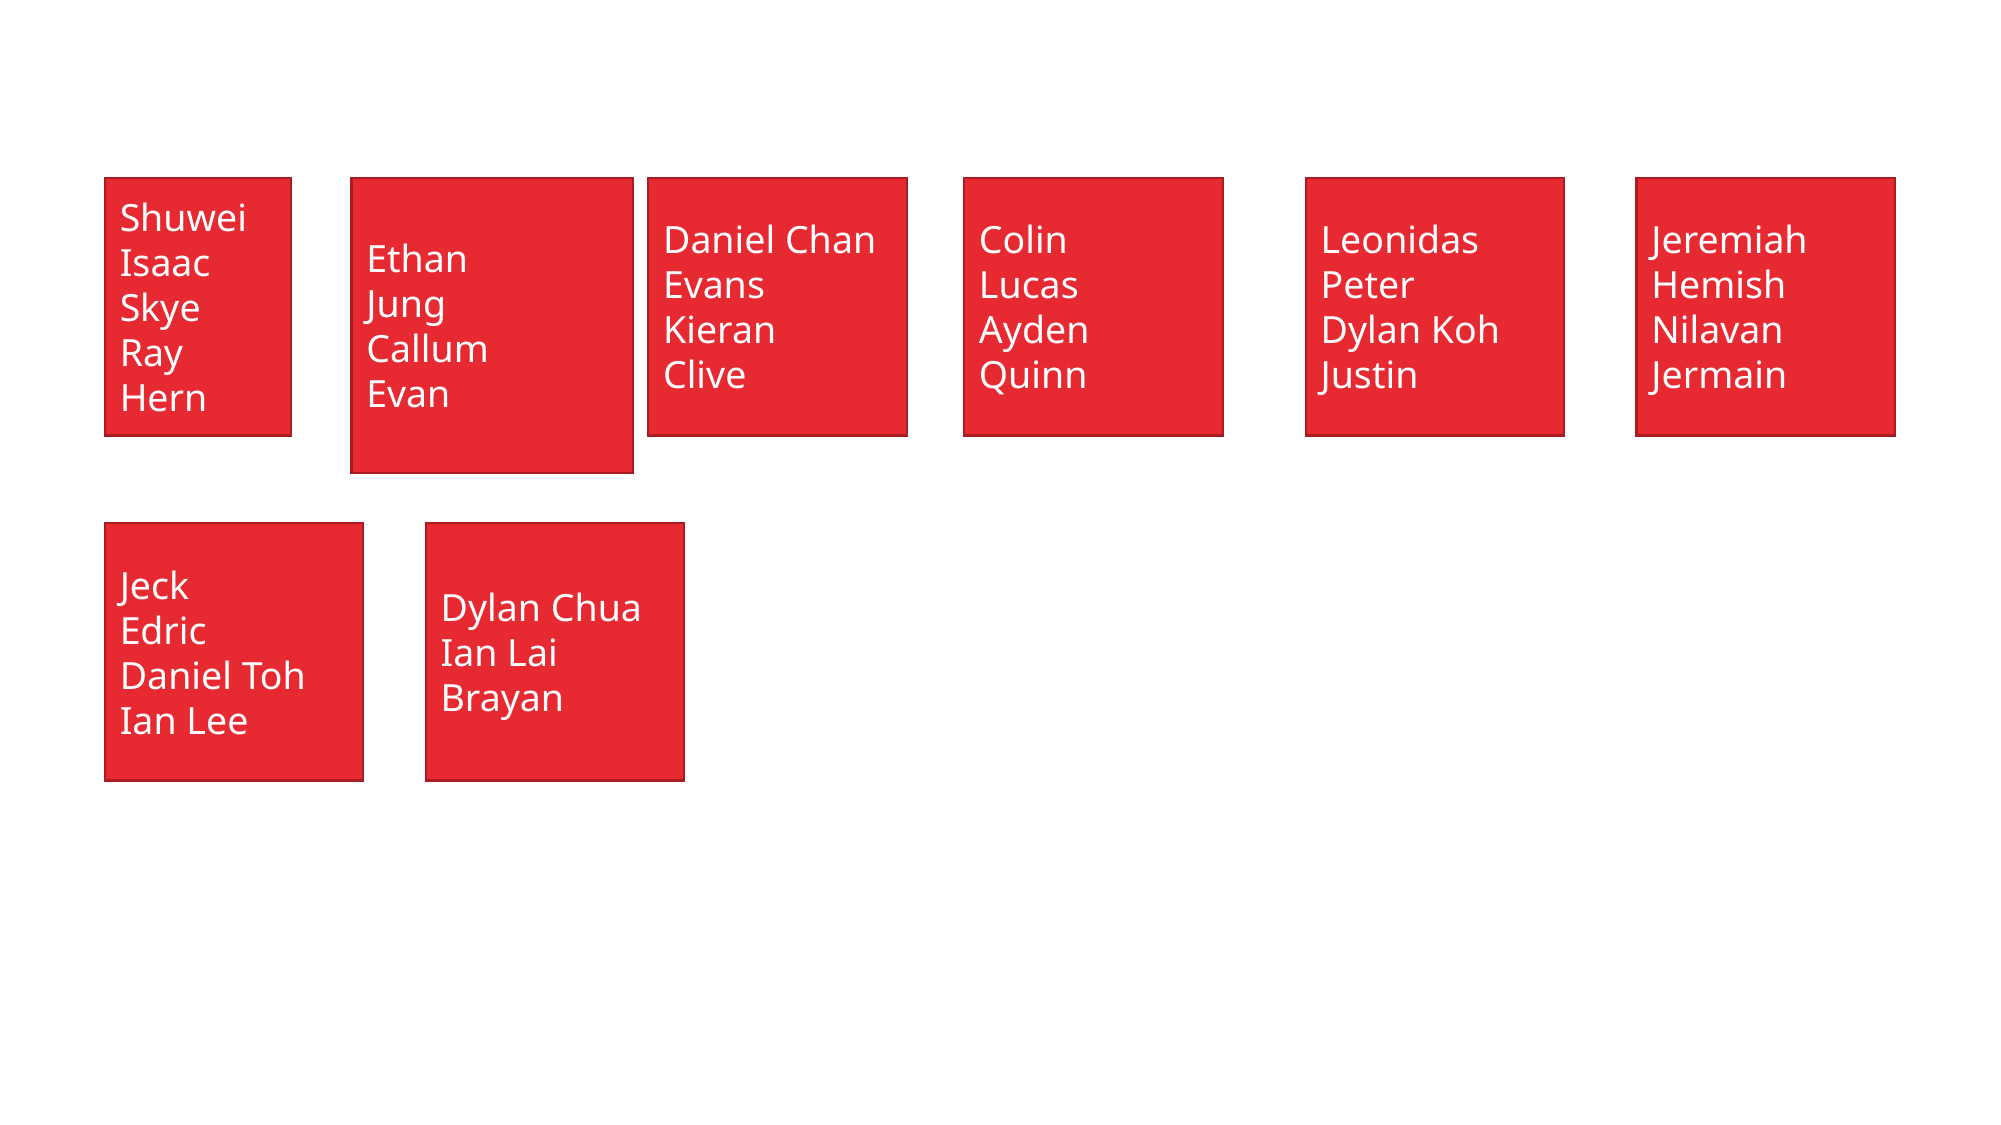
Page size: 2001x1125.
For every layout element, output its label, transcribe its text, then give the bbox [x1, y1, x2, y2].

text_box Shuwei Isaac Skye Ray Hern [105, 178, 291, 435]
text_box Jeck Edric Daniel Toh Ian Lee [105, 523, 363, 781]
text_box Jeremiah Hemish Nilavan Jermain [1636, 178, 1895, 435]
text_box Colin Lucas Ayden Quinn [964, 178, 1223, 435]
text_box Dylan Chua Ian Lai Brayan [426, 523, 684, 781]
text_box Leonidas Peter Dylan Koh Justin [1306, 178, 1564, 435]
text_box Daniel Chan Evans Kieran Clive [648, 178, 907, 435]
text_box Ethan Jung Callum Evan [351, 178, 633, 473]
